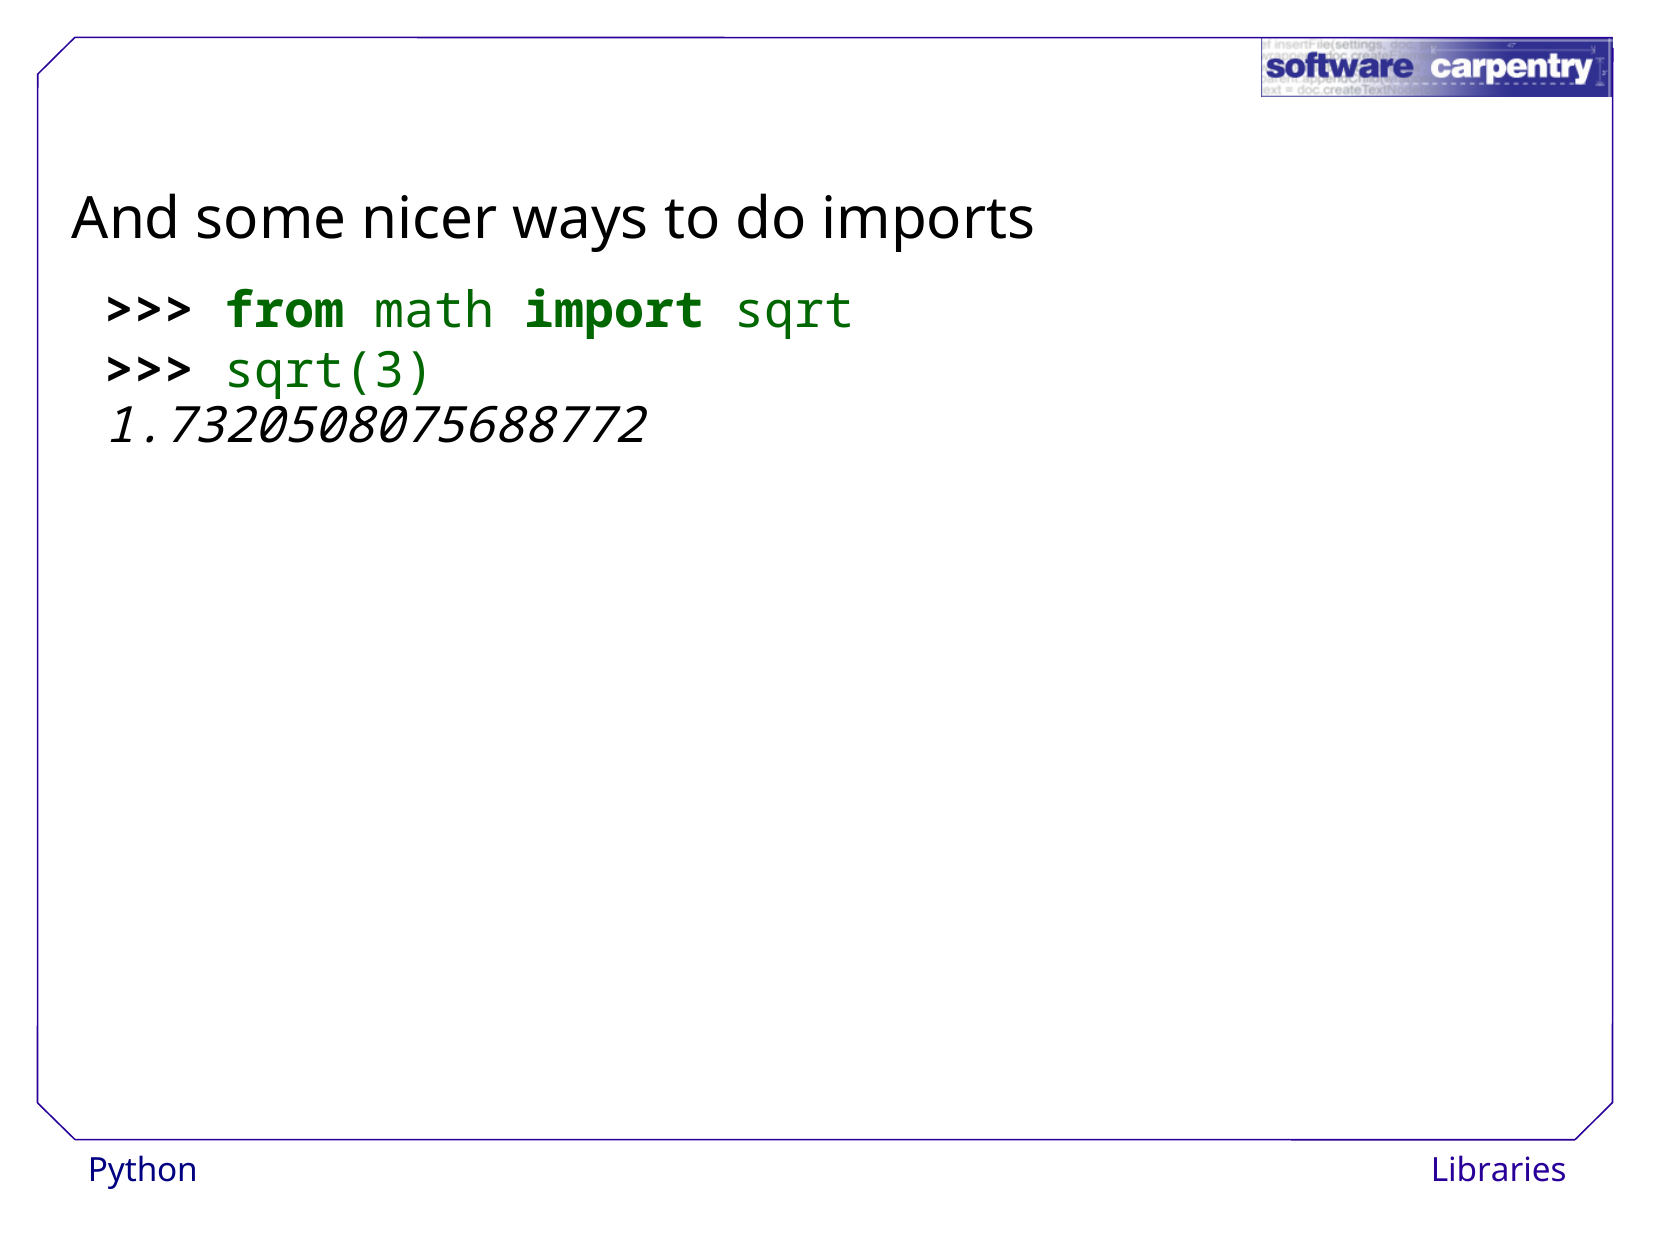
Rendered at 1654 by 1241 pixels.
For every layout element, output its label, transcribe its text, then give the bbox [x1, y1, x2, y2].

picture [1261, 39, 1613, 97]
text_box >>> from math import sqrt >>> sqrt(3) 1.7320508075688772 [89, 270, 1517, 857]
text_box And some nicer ways to do imports [57, 138, 1201, 259]
